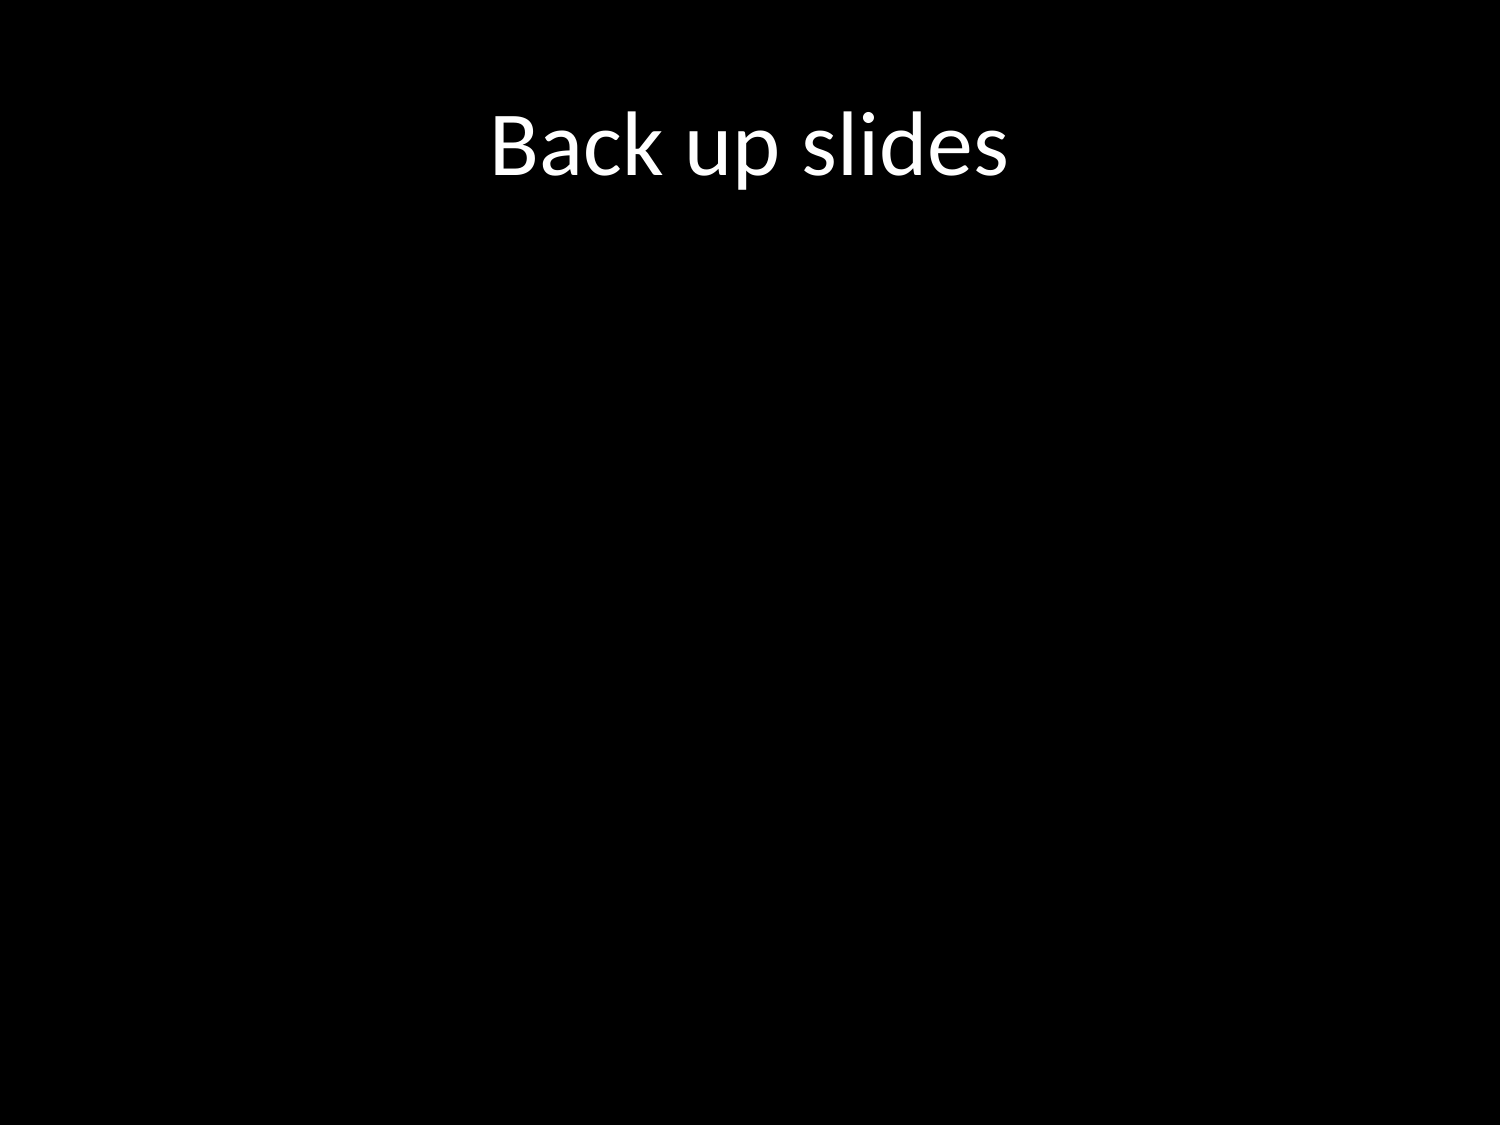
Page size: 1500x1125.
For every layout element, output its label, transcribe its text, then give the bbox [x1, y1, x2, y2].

title Back up slides [75, 45, 1425, 233]
